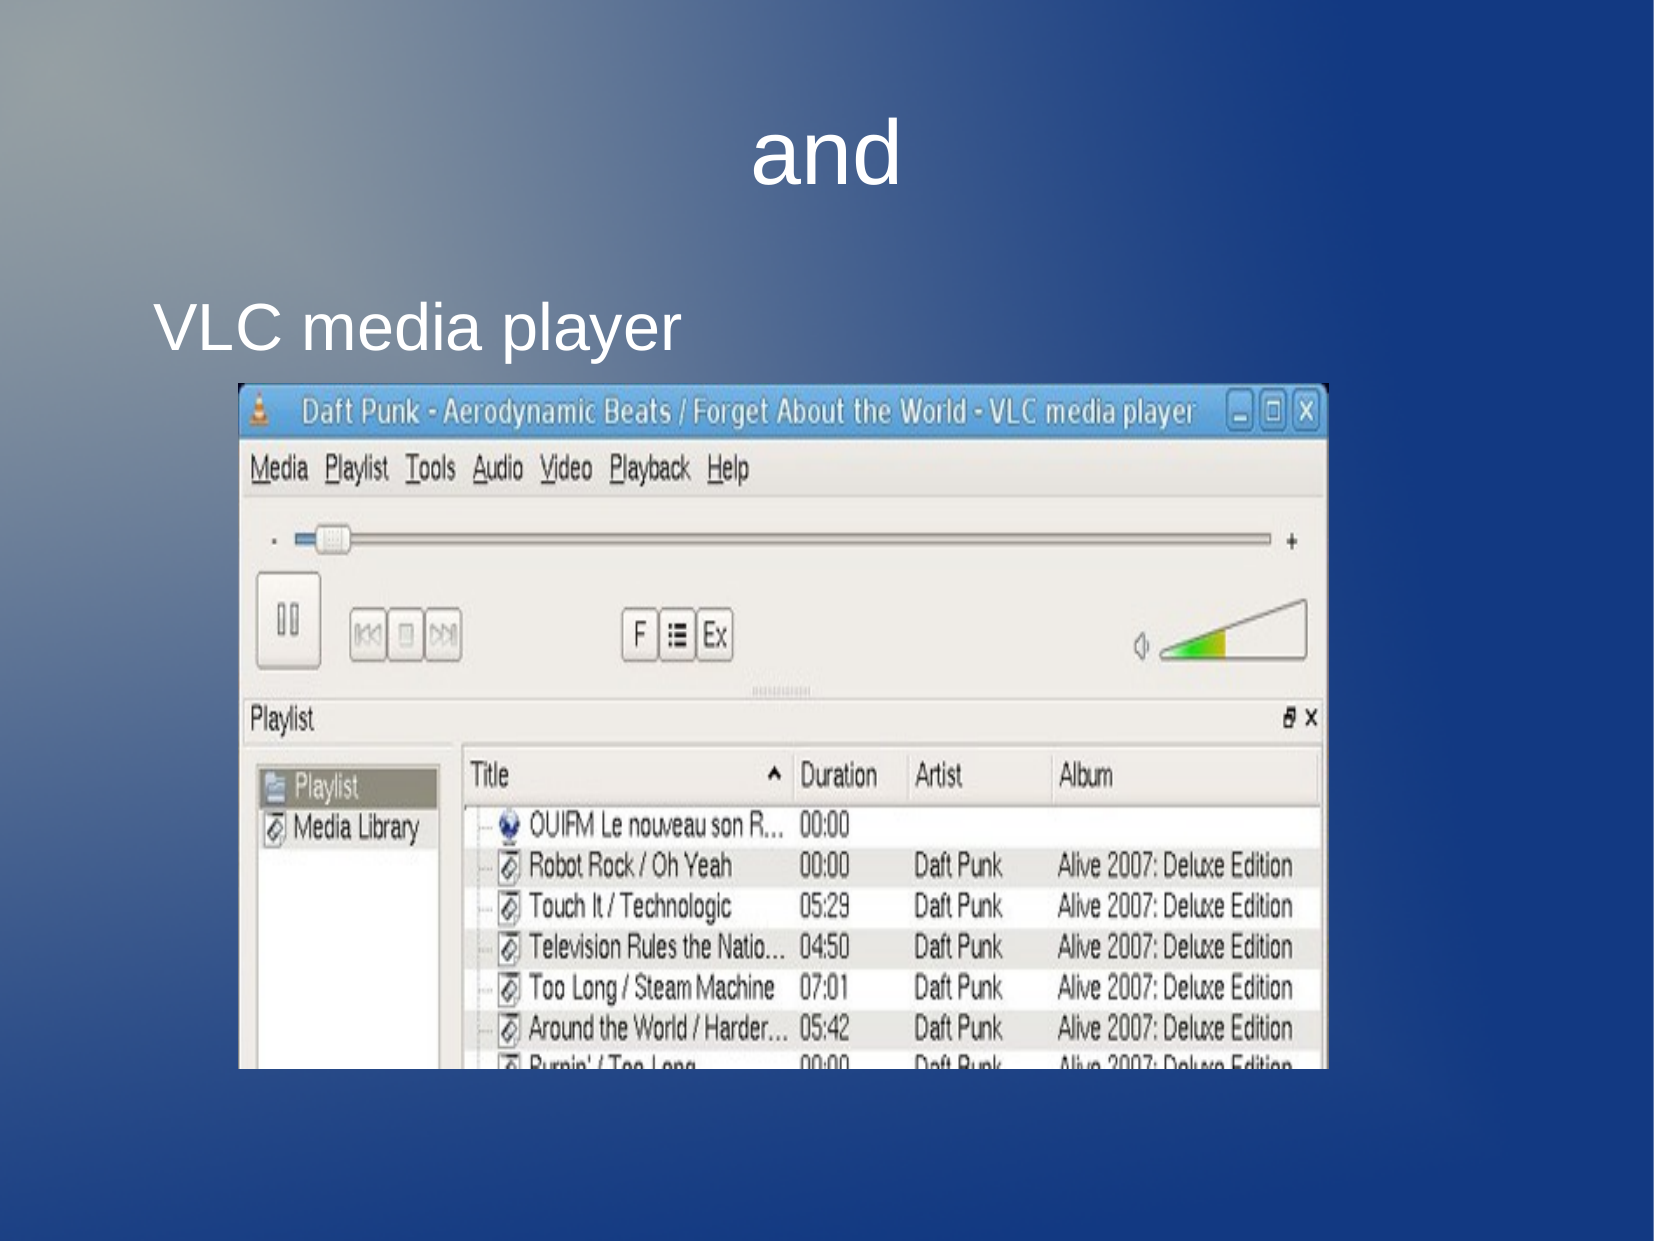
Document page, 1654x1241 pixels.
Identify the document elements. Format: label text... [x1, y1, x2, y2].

title and [82, 56, 1571, 250]
picture [0, 0, 1654, 1241]
list VLC media player [82, 290, 1571, 1094]
